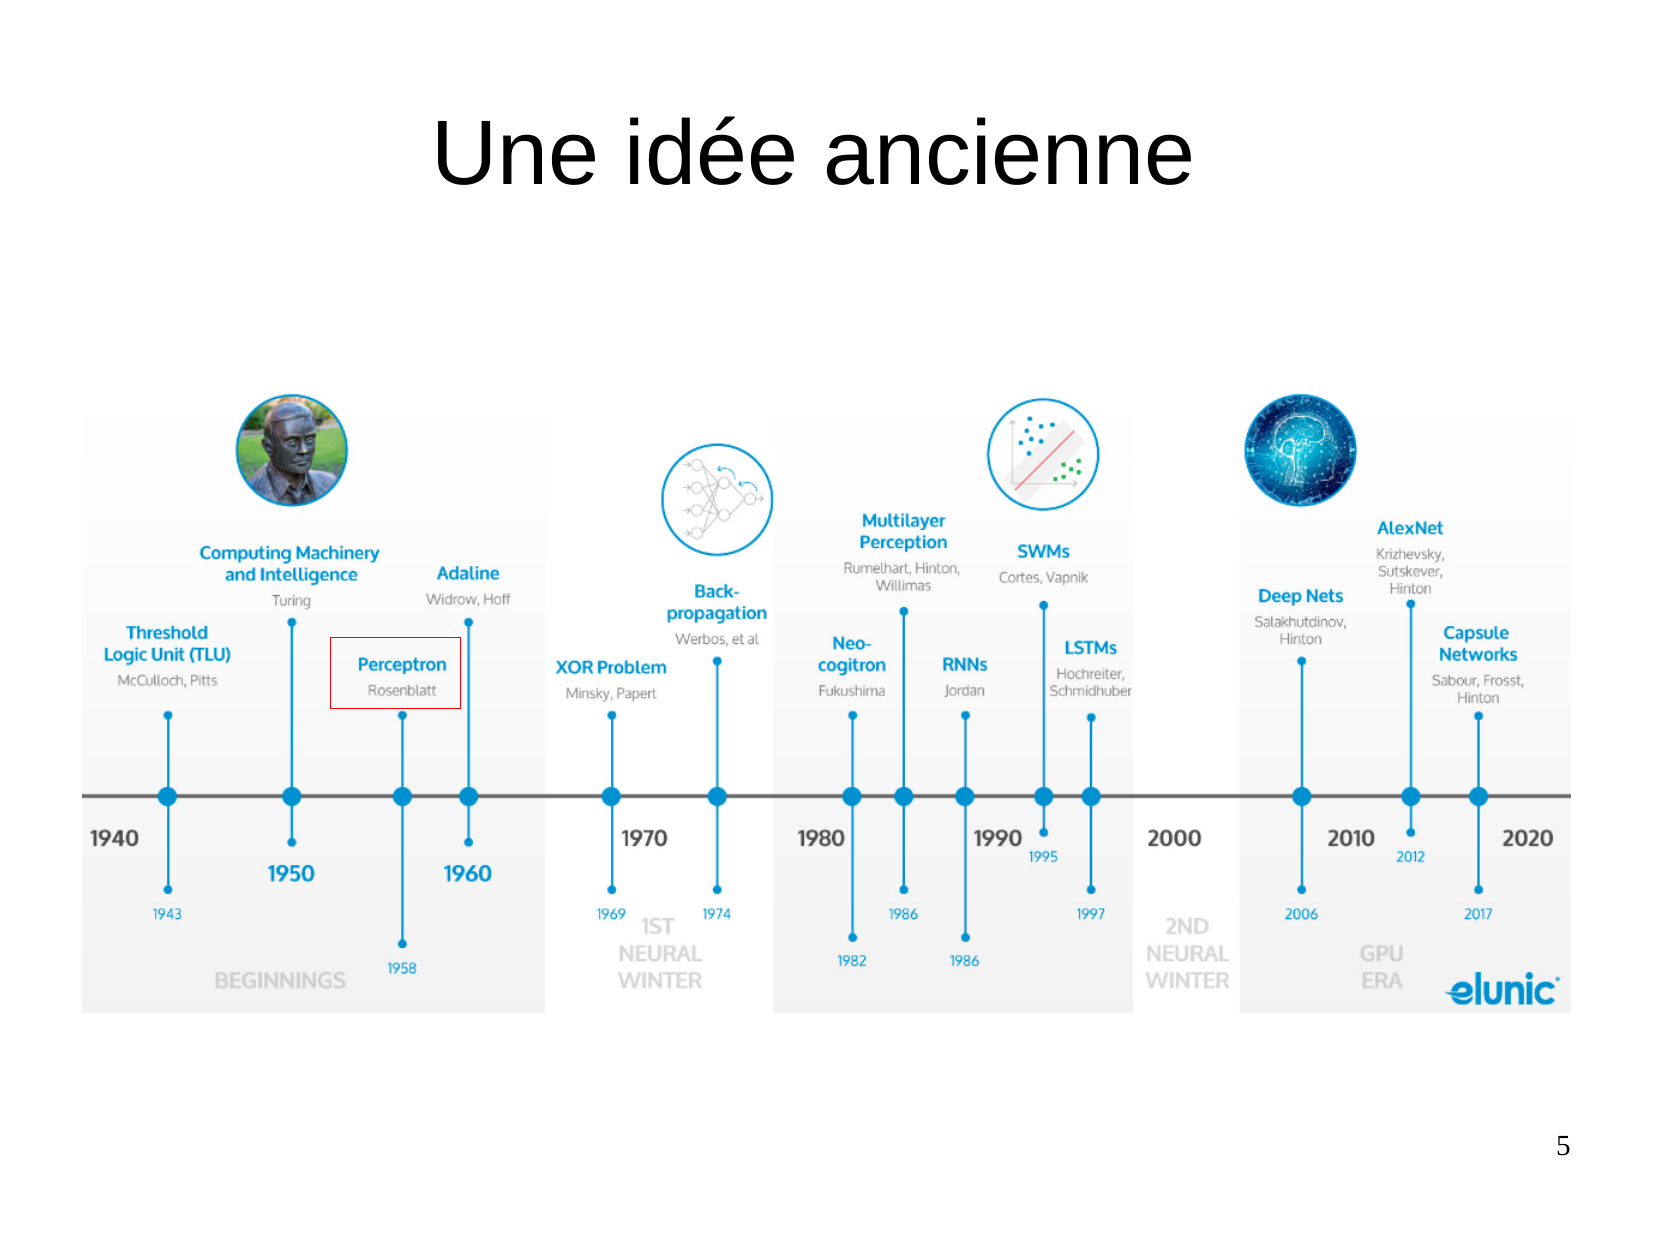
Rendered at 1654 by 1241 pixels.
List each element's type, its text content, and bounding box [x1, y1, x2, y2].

text_box [330, 637, 461, 709]
title Une idée ancienne [82, 49, 1571, 257]
picture [82, 386, 1571, 1013]
